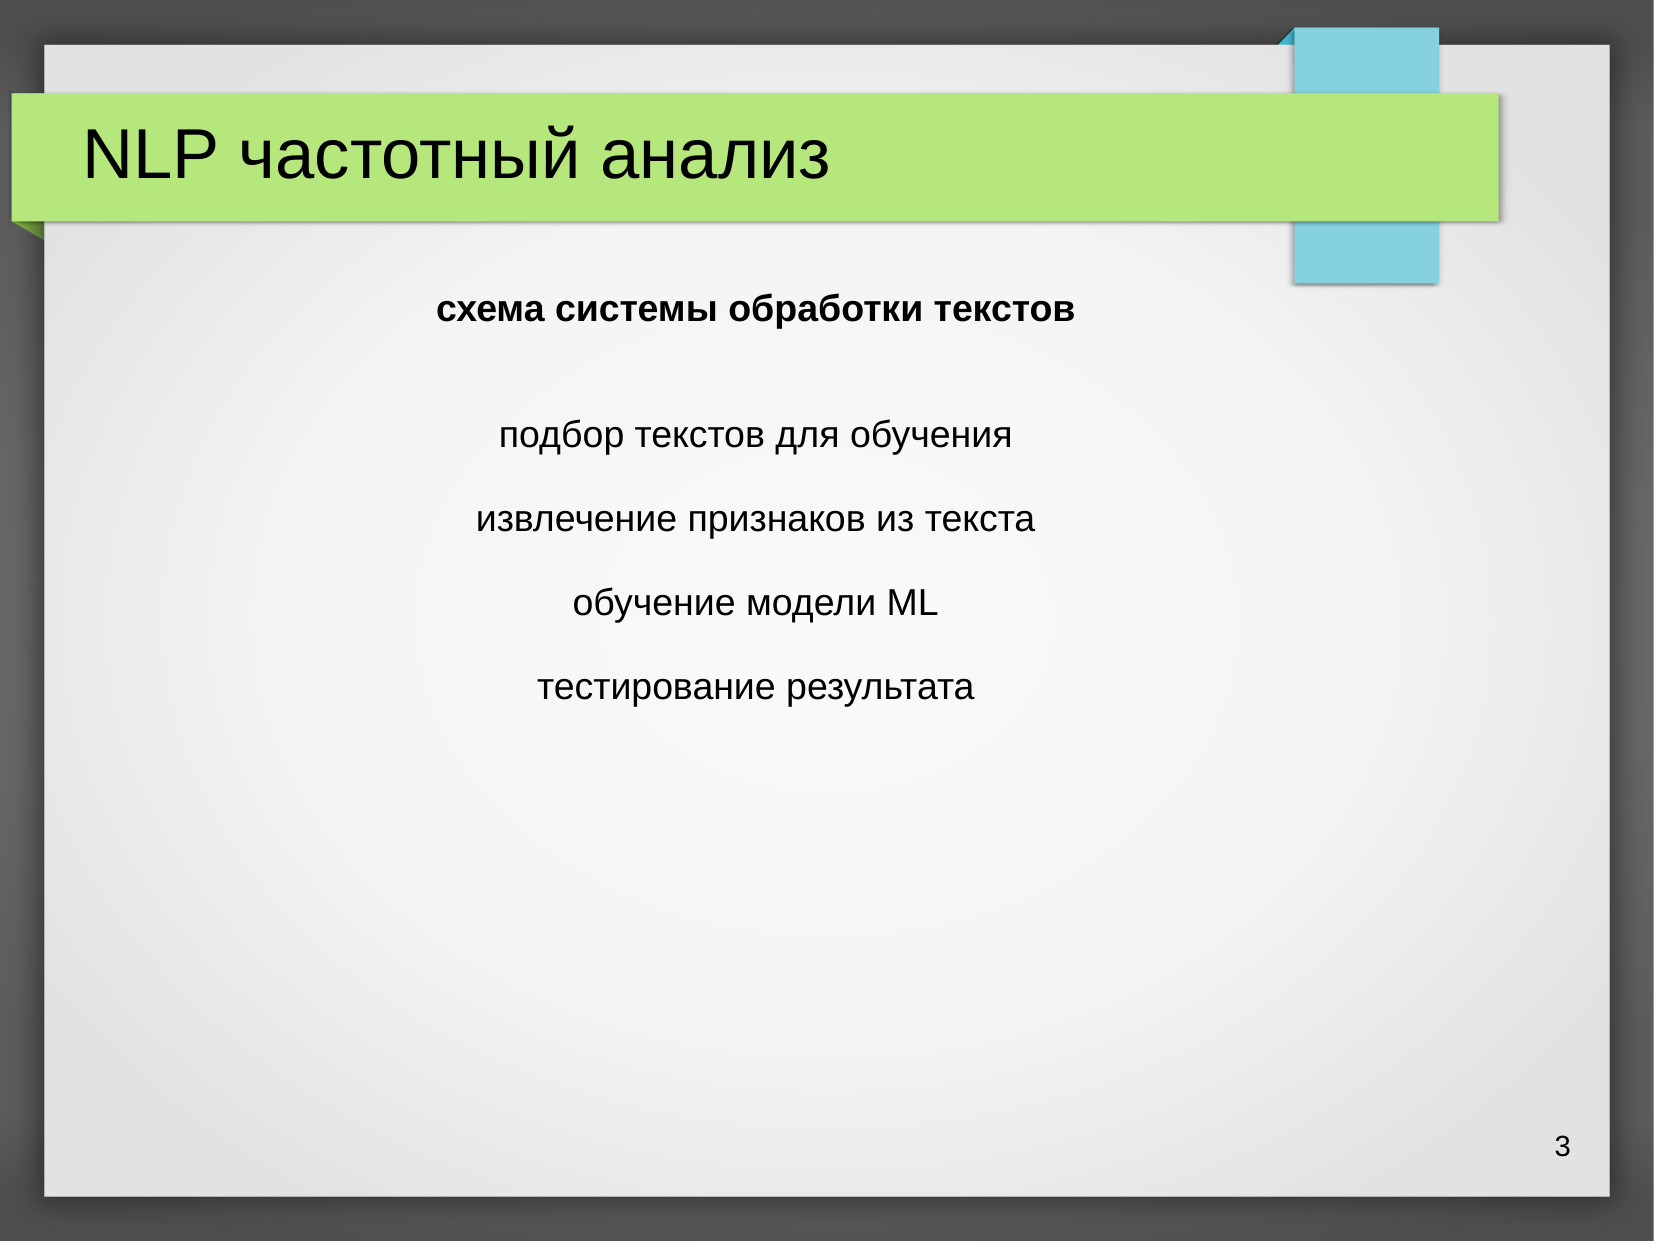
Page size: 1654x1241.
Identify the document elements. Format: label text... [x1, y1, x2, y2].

picture [0, 0, 1654, 1241]
text_box схема системы обработки текстов подбор текстов для обучения извлечение признаков из текста обучение модели ML тестирование результата [188, 245, 1323, 771]
title NLP частотный анализ [82, 118, 1406, 189]
